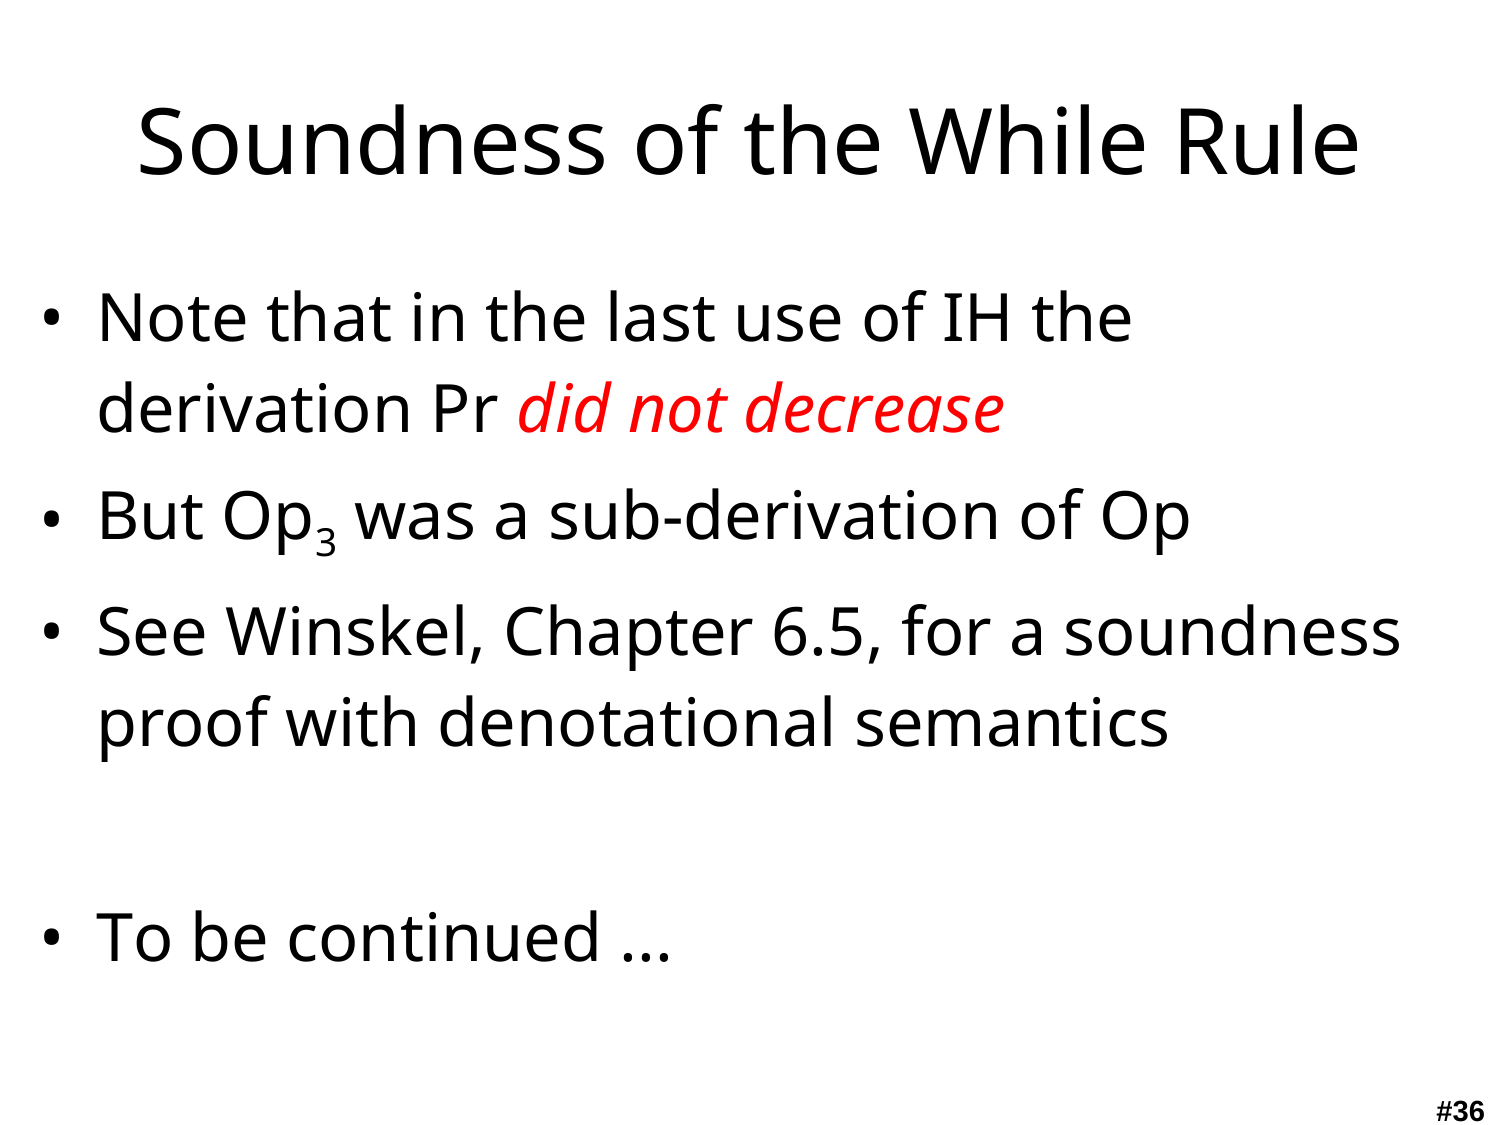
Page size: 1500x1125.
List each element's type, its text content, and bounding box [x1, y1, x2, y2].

title Soundness of the While Rule [24, 45, 1476, 233]
list Note that in the last use of IH the derivation Pr did not decrease But Op3 was a sub-derivation of Op See Winskel, Chapter 6.5, for a soundness proof with denotational semantics To be continued ... [24, 262, 1476, 1101]
